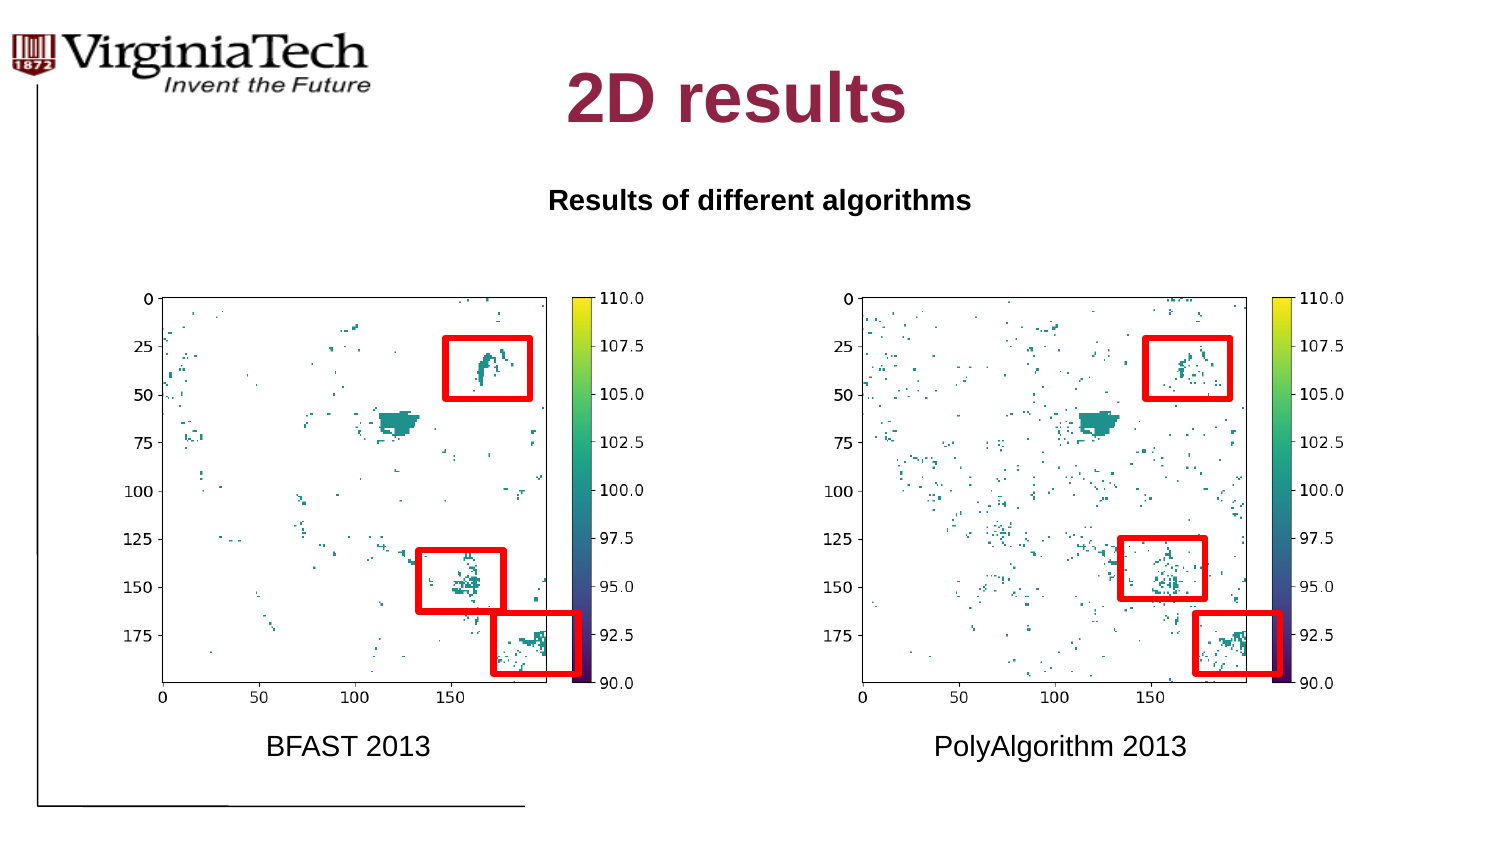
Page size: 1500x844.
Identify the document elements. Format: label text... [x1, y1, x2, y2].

title 2D results [90, 43, 1385, 136]
picture [50, 237, 715, 737]
picture [12, 32, 372, 94]
text_box Results of different algorithms [43, 166, 1477, 803]
text_box PolyAlgorithm 2013 [918, 712, 1212, 774]
picture [750, 237, 1415, 737]
text_box BFAST 2013 [250, 712, 469, 774]
